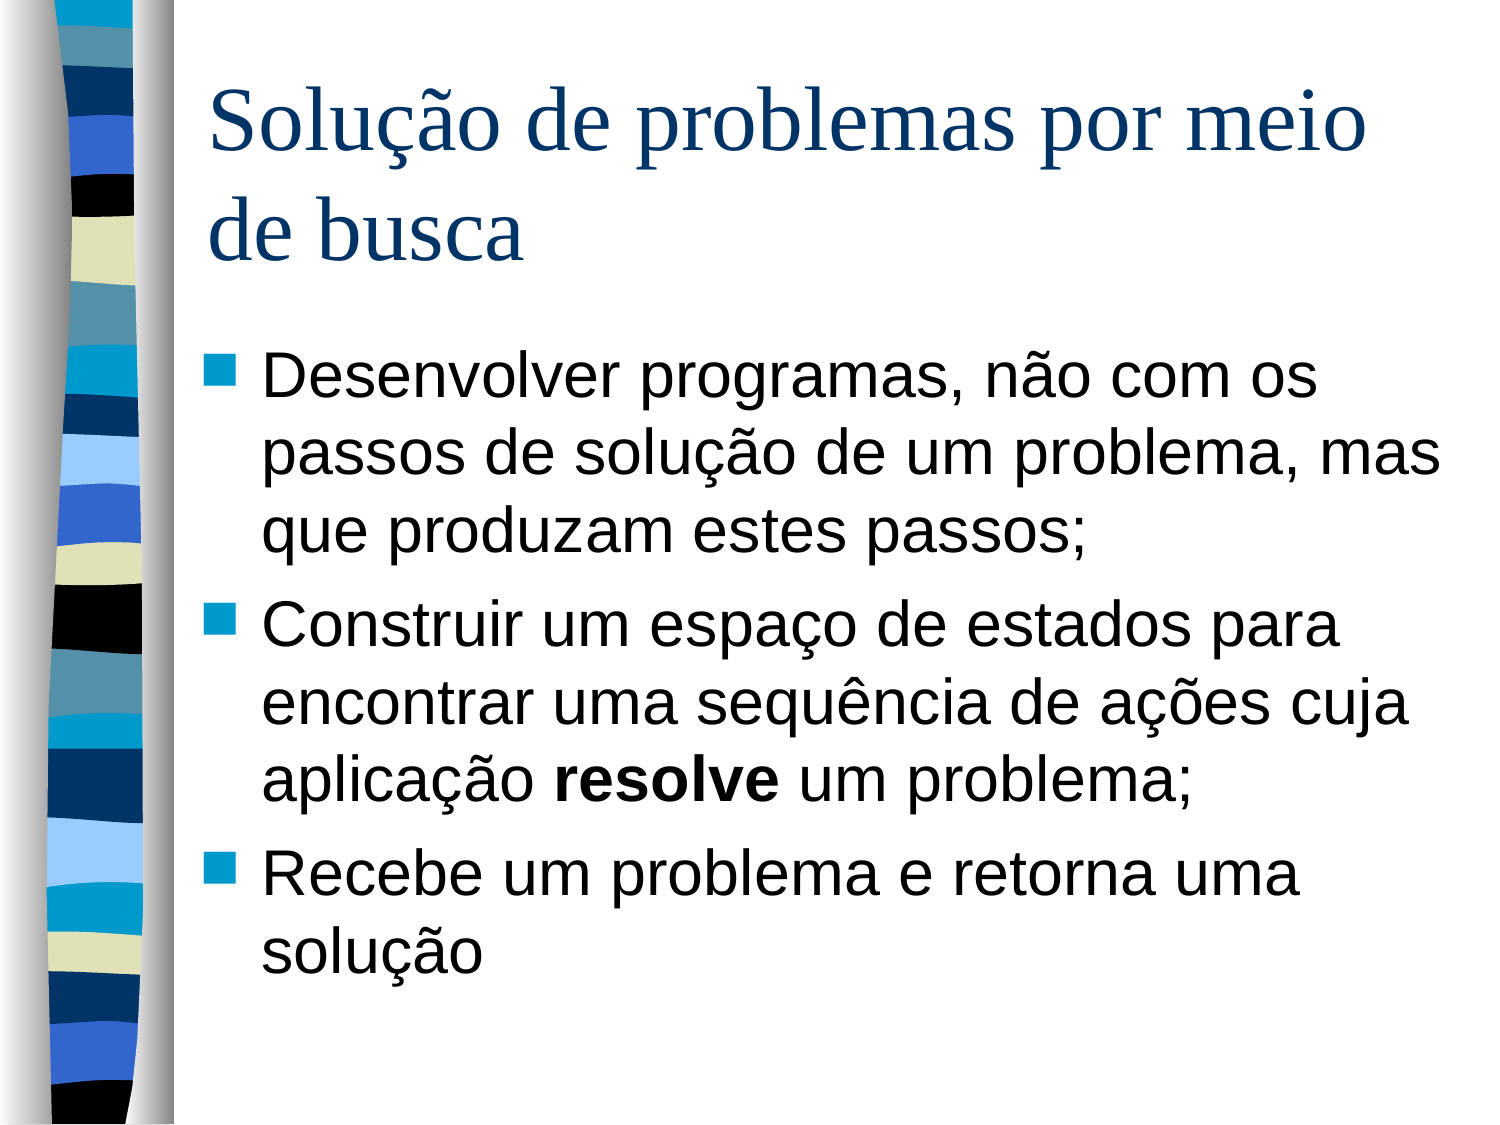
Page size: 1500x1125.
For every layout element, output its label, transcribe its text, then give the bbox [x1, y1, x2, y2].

title Solução de problemas por meio de busca [192, 51, 1468, 287]
list Desenvolver programas, não com os passos de solução de um problema, mas que produzam estes passos; Construir um espaço de estados para encontrar uma sequência de ações cuja aplicação resolve um problema; Recebe um problema e retorna uma solução [192, 324, 1468, 1000]
